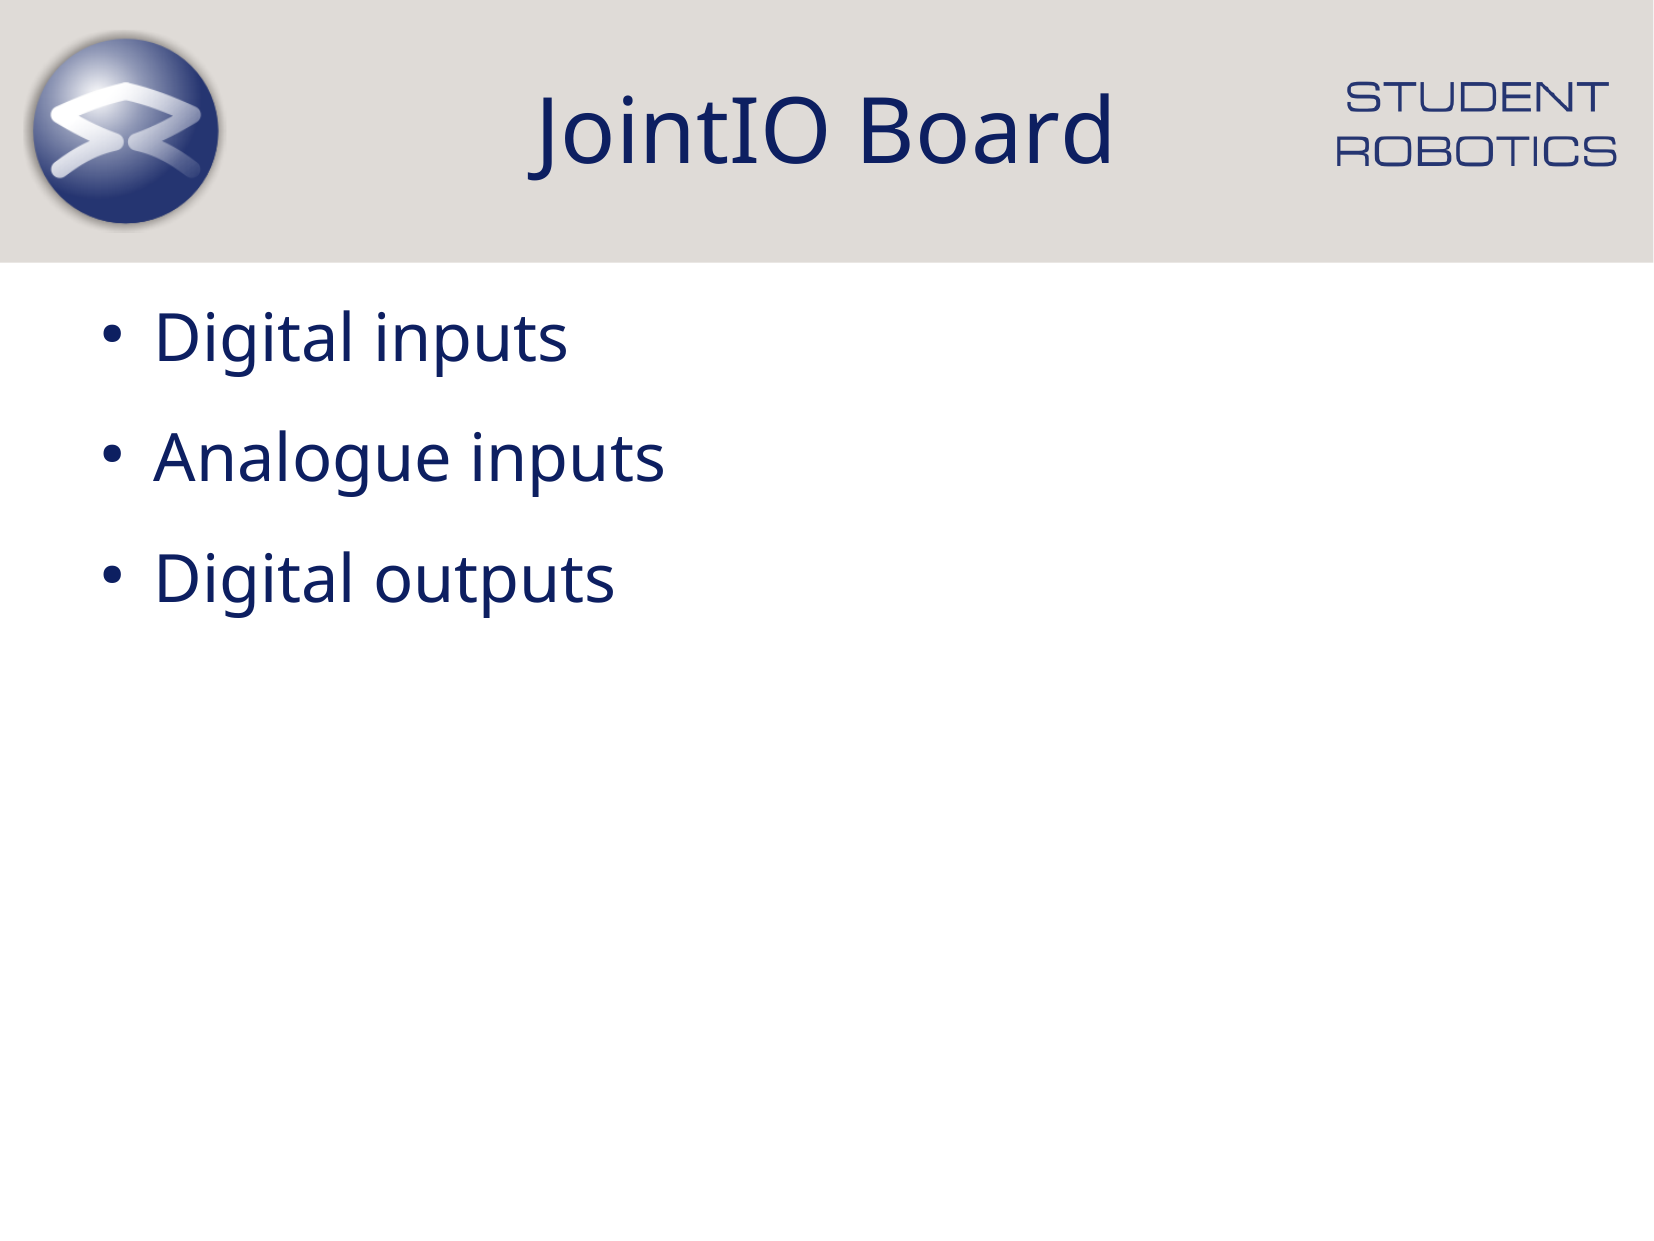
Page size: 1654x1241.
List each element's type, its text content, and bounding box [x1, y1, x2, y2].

title JointIO Board [82, 0, 1571, 257]
picture [1571, 68, 1633, 174]
list Digital inputs Analogue inputs Digital outputs [82, 290, 1571, 1094]
picture [9, 19, 82, 245]
